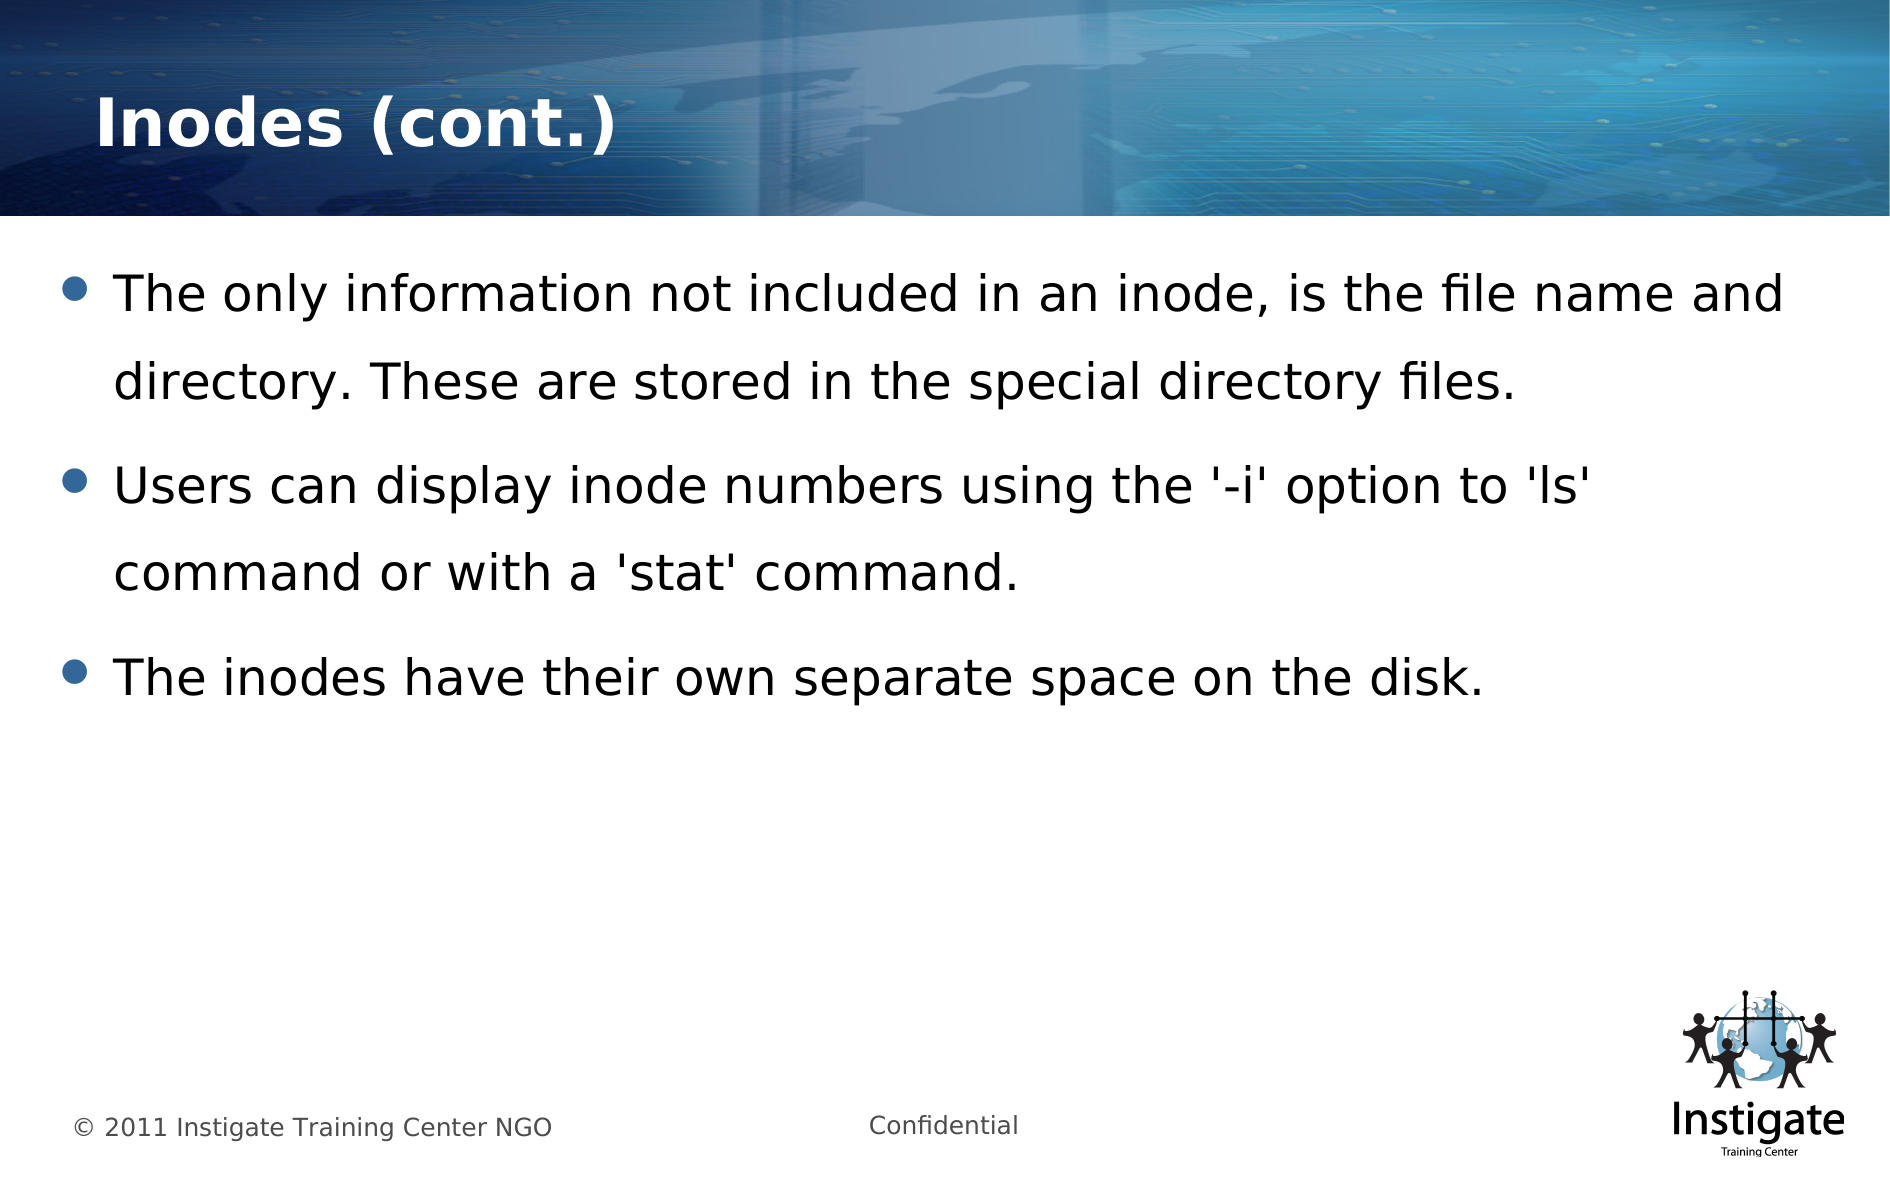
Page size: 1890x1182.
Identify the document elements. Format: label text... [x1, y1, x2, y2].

title Inodes (cont.) [94, 54, 1793, 210]
picture [0, 0, 1890, 216]
picture [1674, 990, 1844, 1157]
list The only information not included in an inode, is the file name and directory. These are stored in the special directory files. Users can display inode numbers using the '-i' option to 'ls' command or with a 'stat' command. The inodes have their own separate space on the disk. [59, 236, 1831, 1001]
